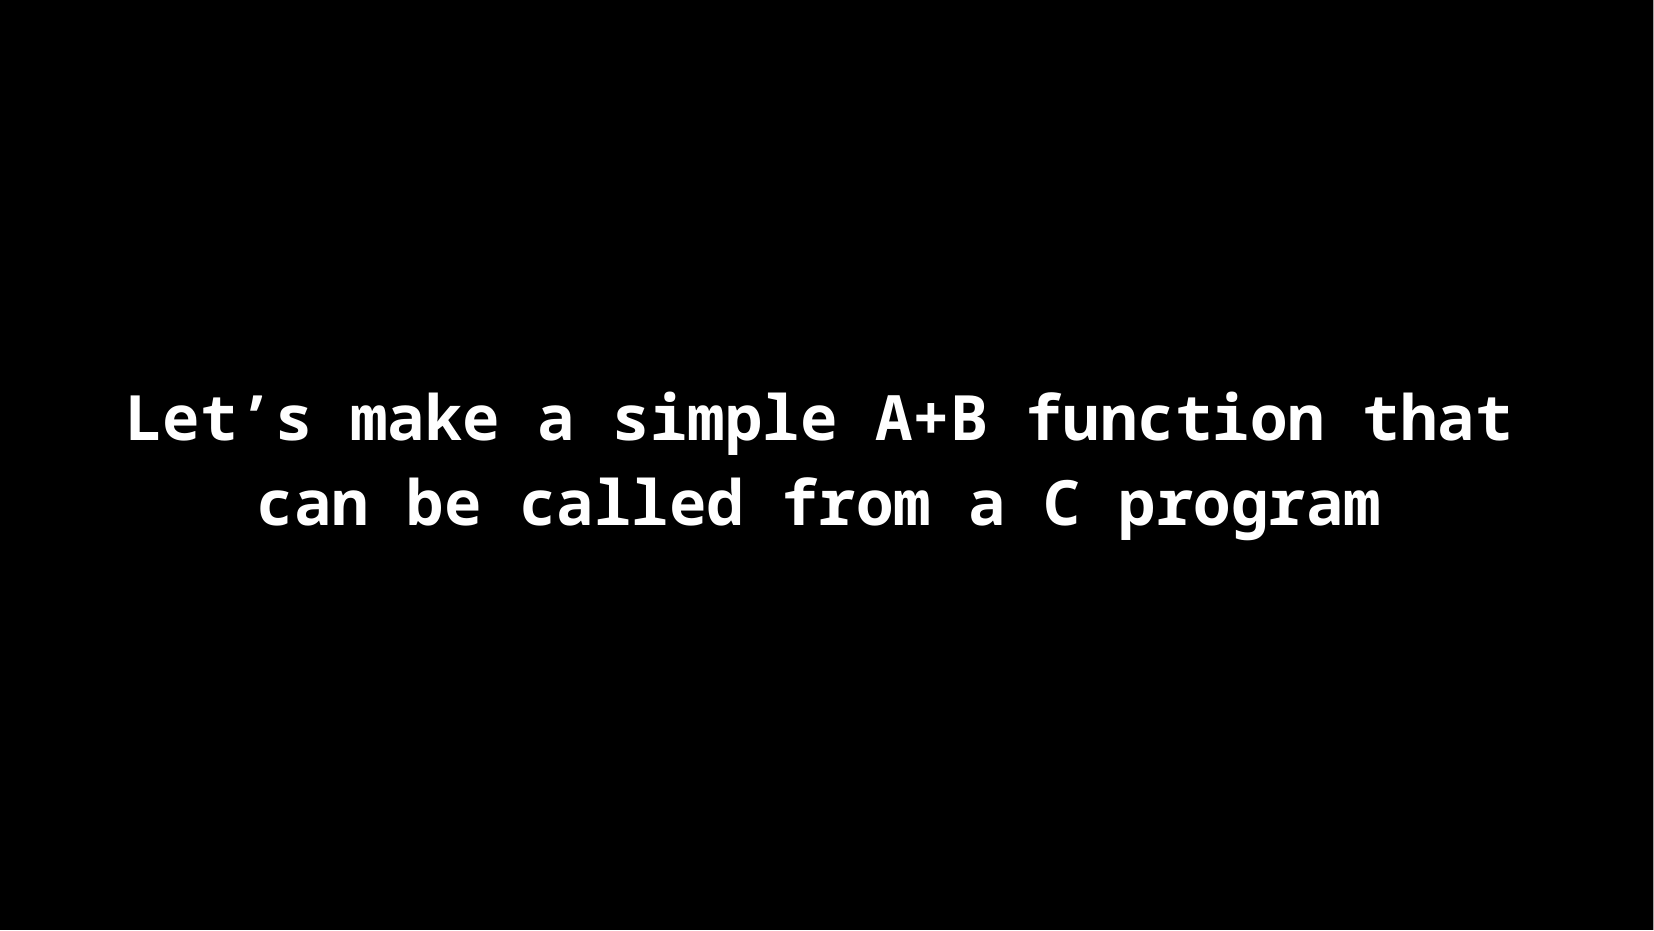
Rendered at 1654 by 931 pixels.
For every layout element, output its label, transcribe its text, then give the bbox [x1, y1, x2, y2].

title Let’s make a simple A+B function that can be called from a C program [75, 377, 1564, 541]
